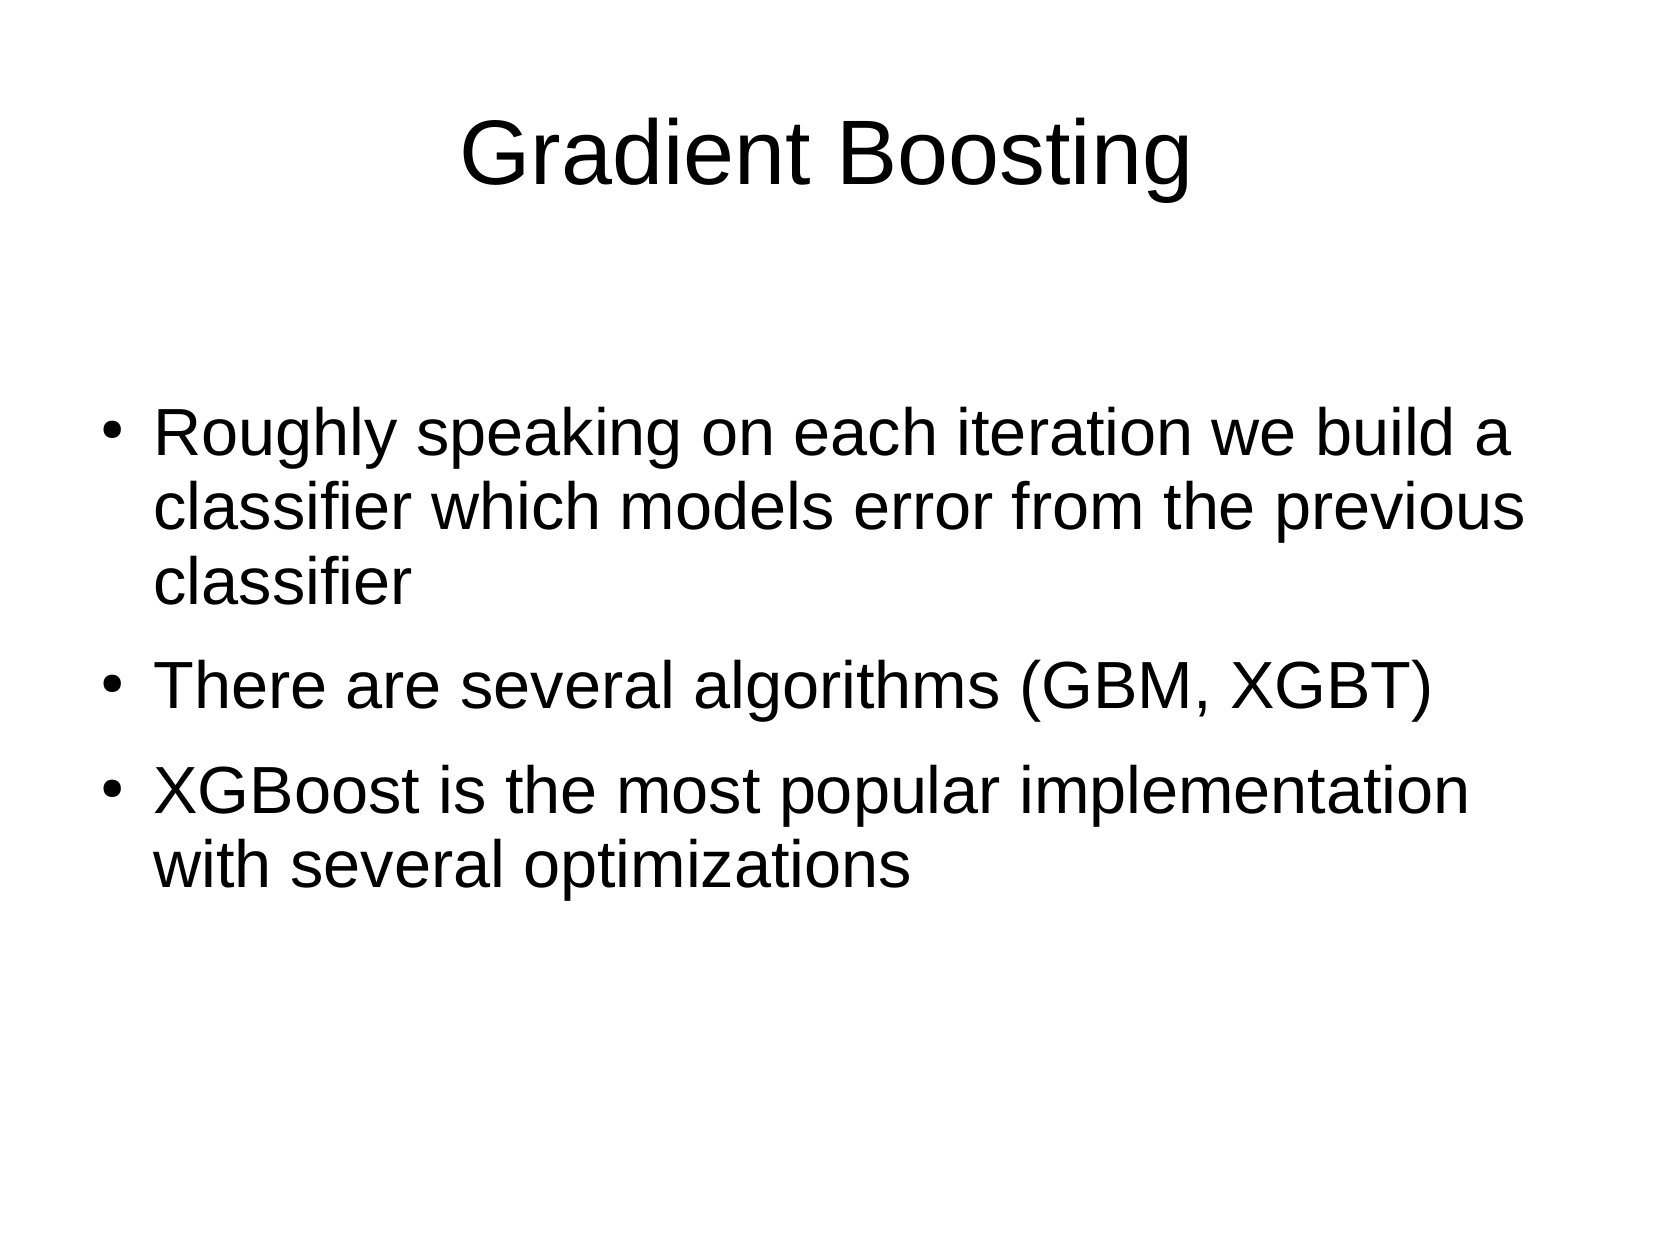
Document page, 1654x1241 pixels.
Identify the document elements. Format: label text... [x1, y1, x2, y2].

title Gradient Boosting [82, 49, 1571, 257]
list Roughly speaking on each iteration we build a classifier which models error from the previous classifier There are several algorithms (GBM, XGBT) XGBoost is the most popular implementation with several optimizations [82, 290, 1571, 1109]
